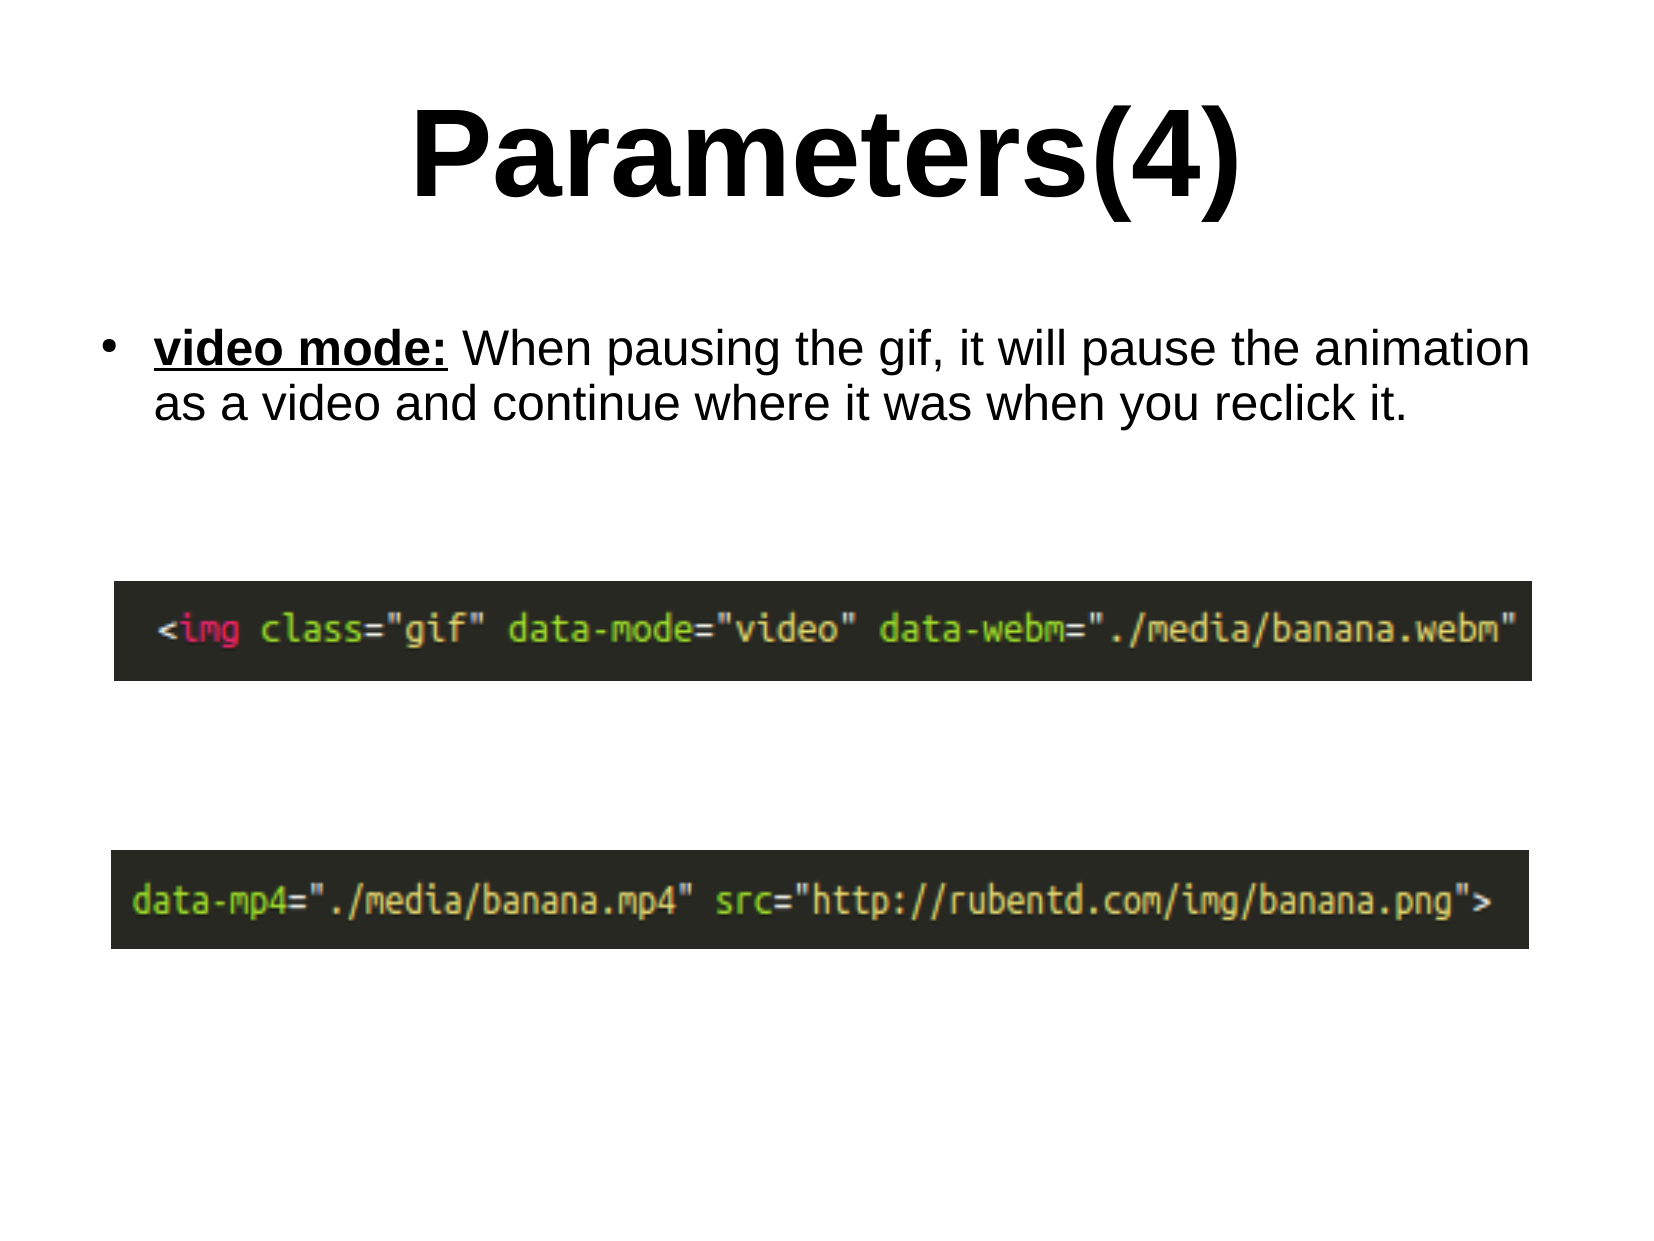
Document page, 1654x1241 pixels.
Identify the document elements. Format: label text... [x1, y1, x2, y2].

picture [114, 581, 1532, 681]
picture [111, 850, 1529, 949]
list video mode: When pausing the gif, it will pause the animation as a video and continue where it was when you reclick it. [82, 319, 1571, 1039]
title Parameters(4) [82, 49, 1571, 257]
